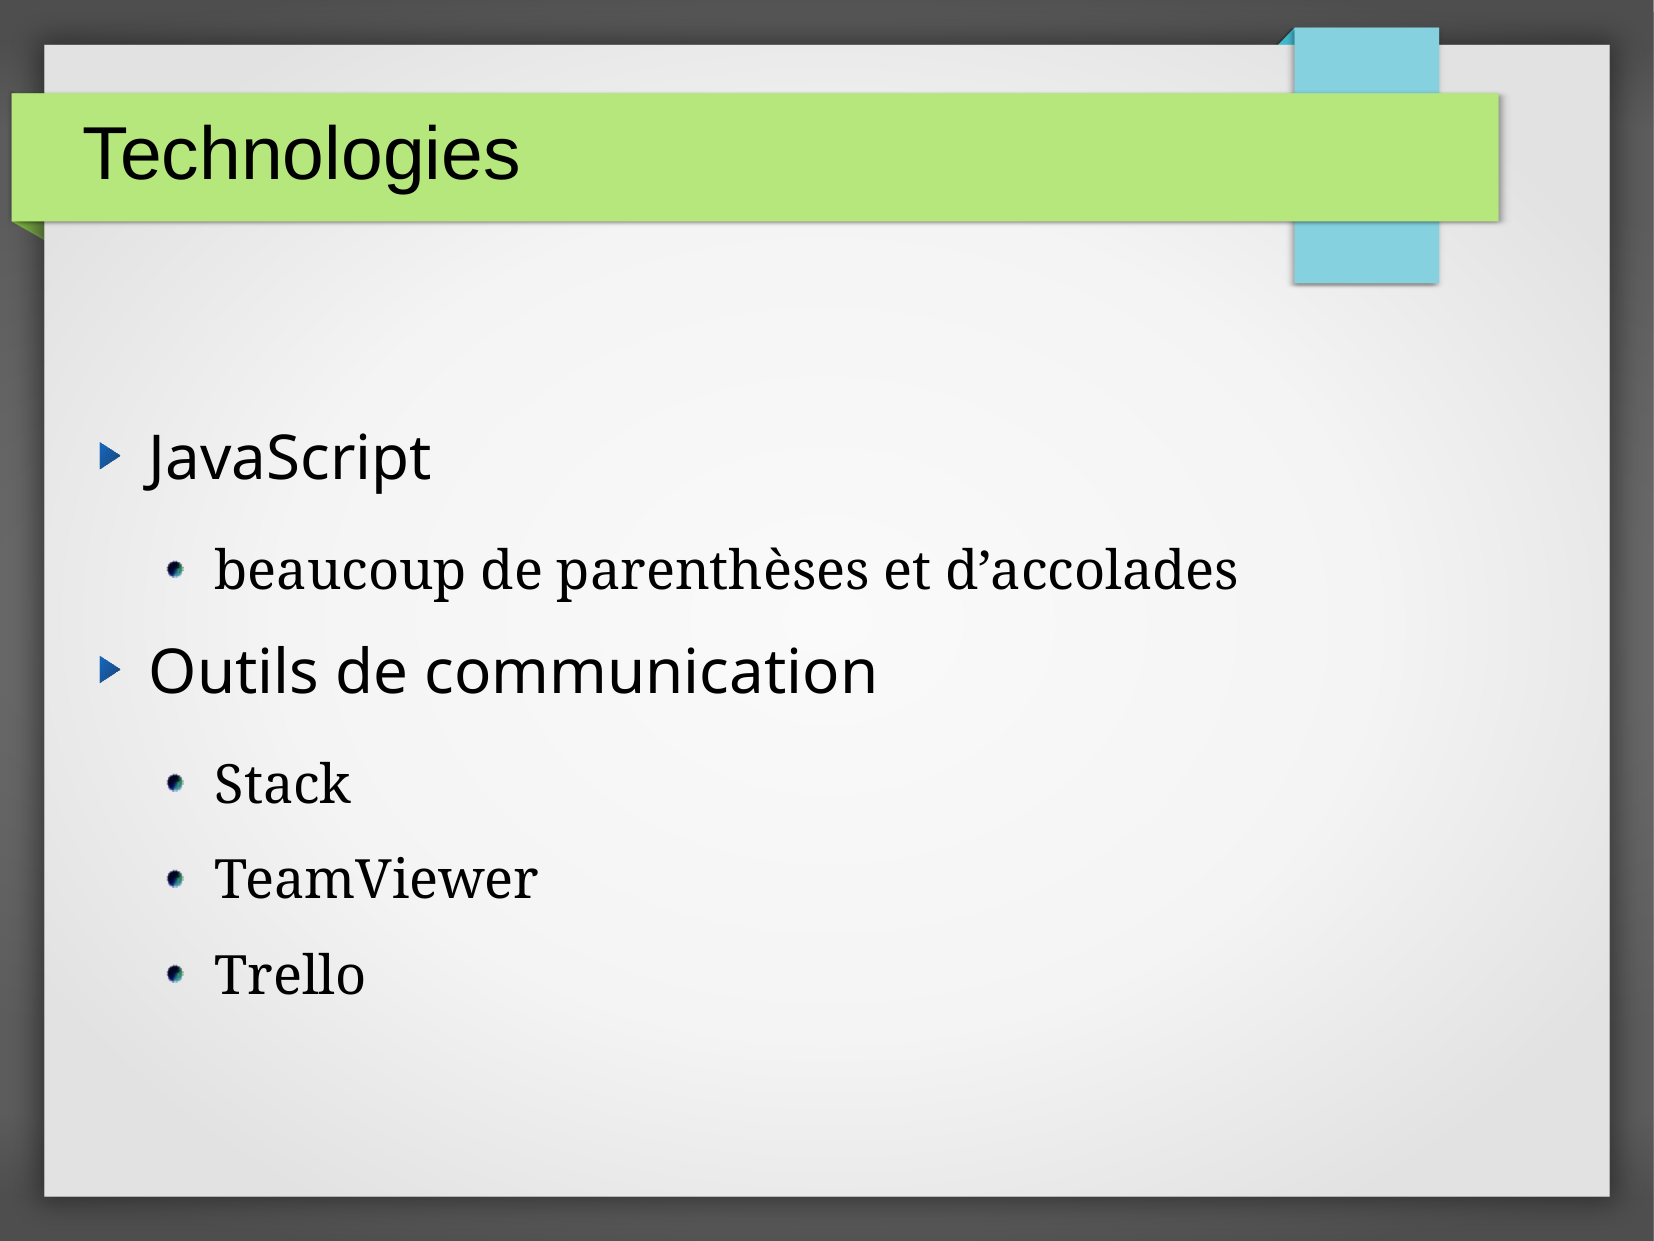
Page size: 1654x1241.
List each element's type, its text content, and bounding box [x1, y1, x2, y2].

list JavaScript beaucoup de parenthèses et d’accolades Outils de communication Stack TeamViewer Trello [82, 295, 1571, 1015]
title Technologies [82, 94, 1264, 213]
picture [0, 0, 1654, 1241]
